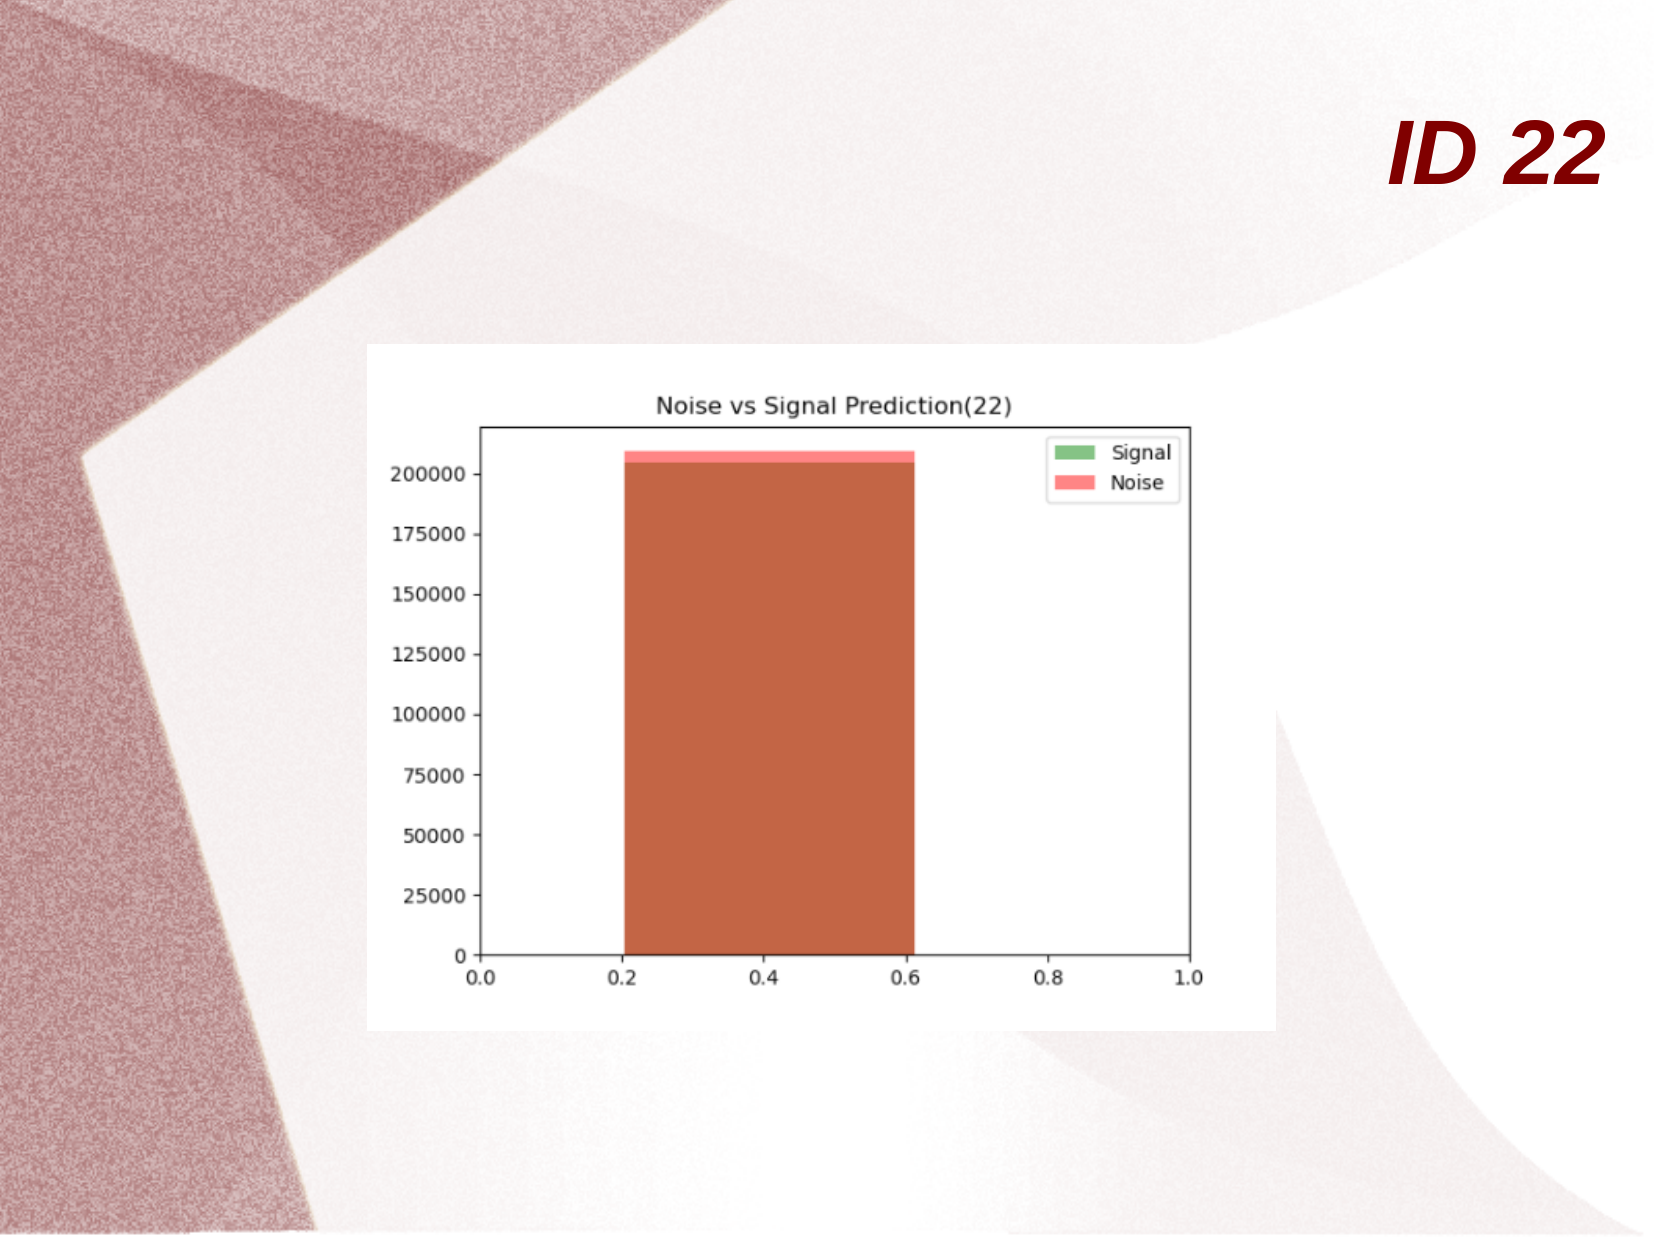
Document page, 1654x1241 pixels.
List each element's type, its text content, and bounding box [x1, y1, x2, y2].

title ID 22 [596, 49, 1607, 257]
picture [0, 0, 1654, 1241]
